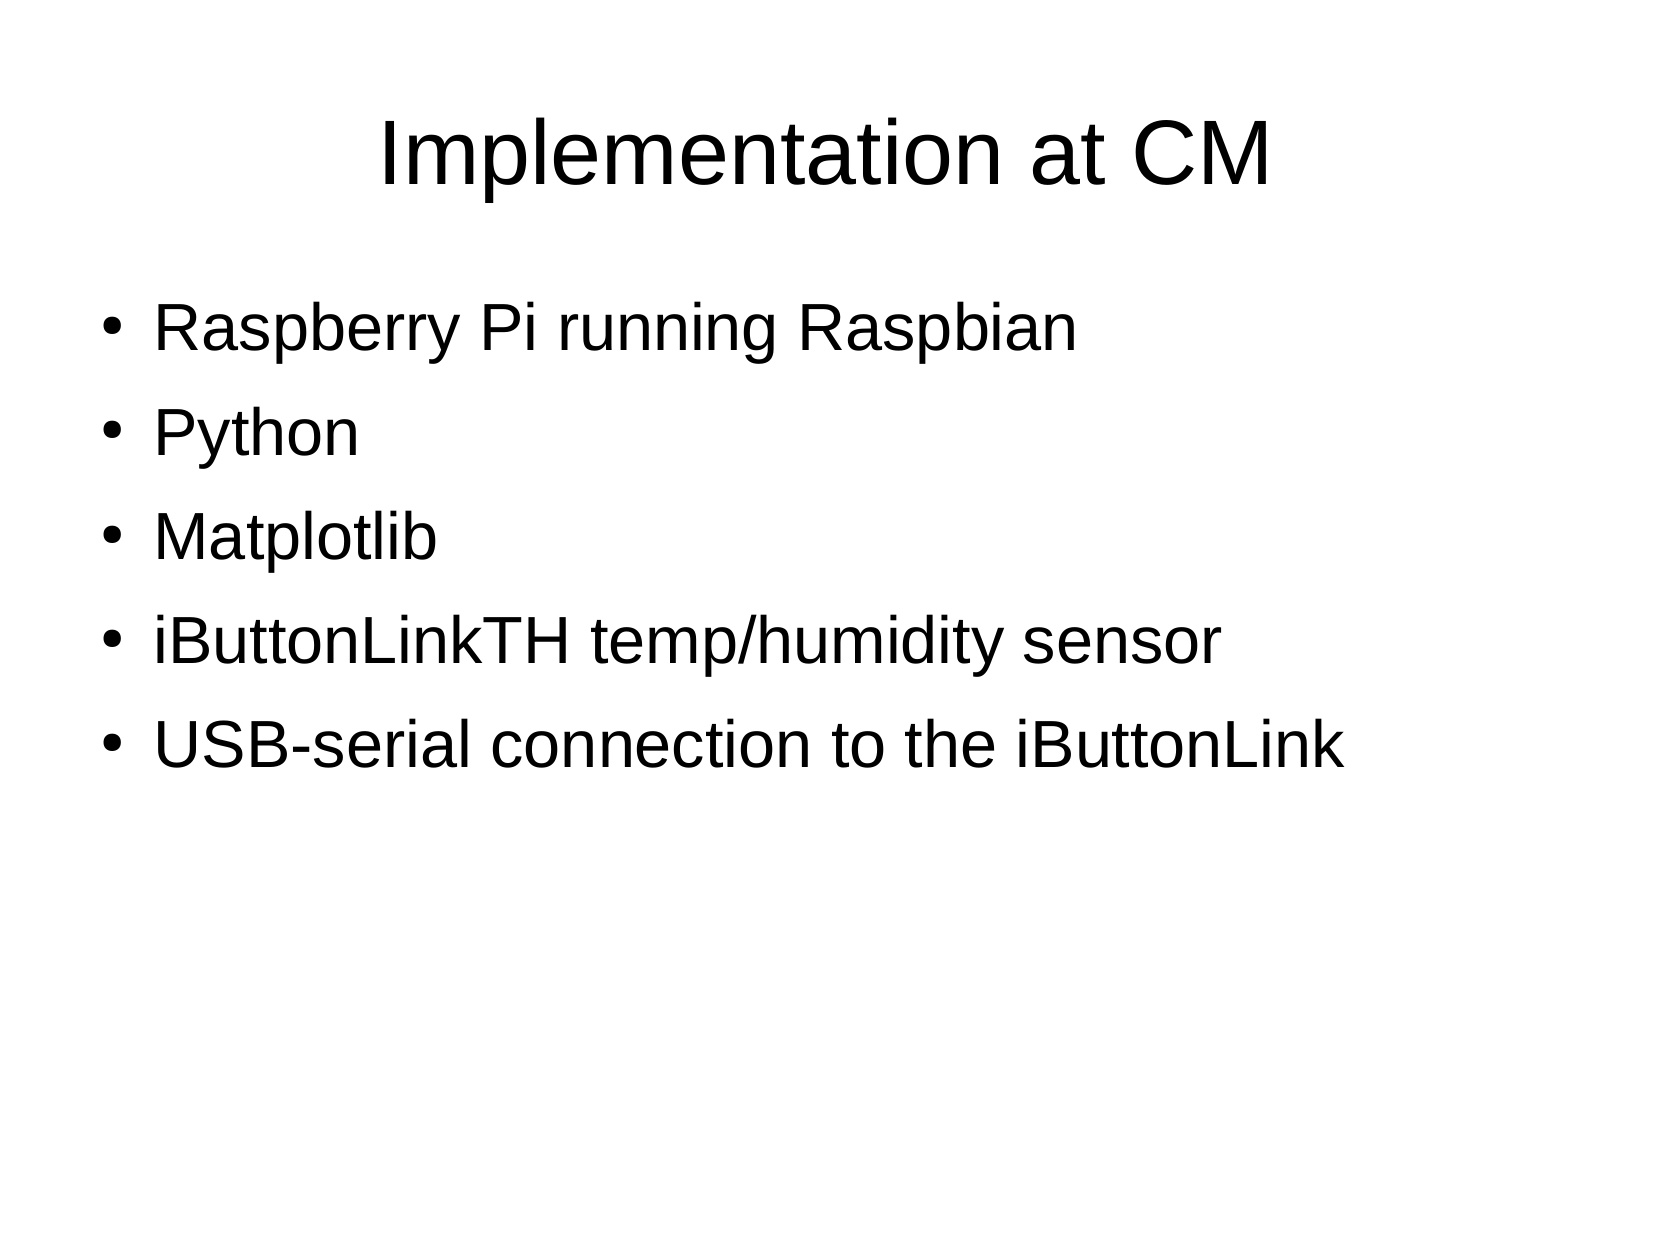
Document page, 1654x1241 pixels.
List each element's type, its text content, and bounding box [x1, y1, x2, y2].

title Implementation at CM [82, 49, 1571, 257]
list Raspberry Pi running Raspbian Python Matplotlib iButtonLinkTH temp/humidity sensor USB-serial connection to the iButtonLink [82, 290, 1571, 1010]
